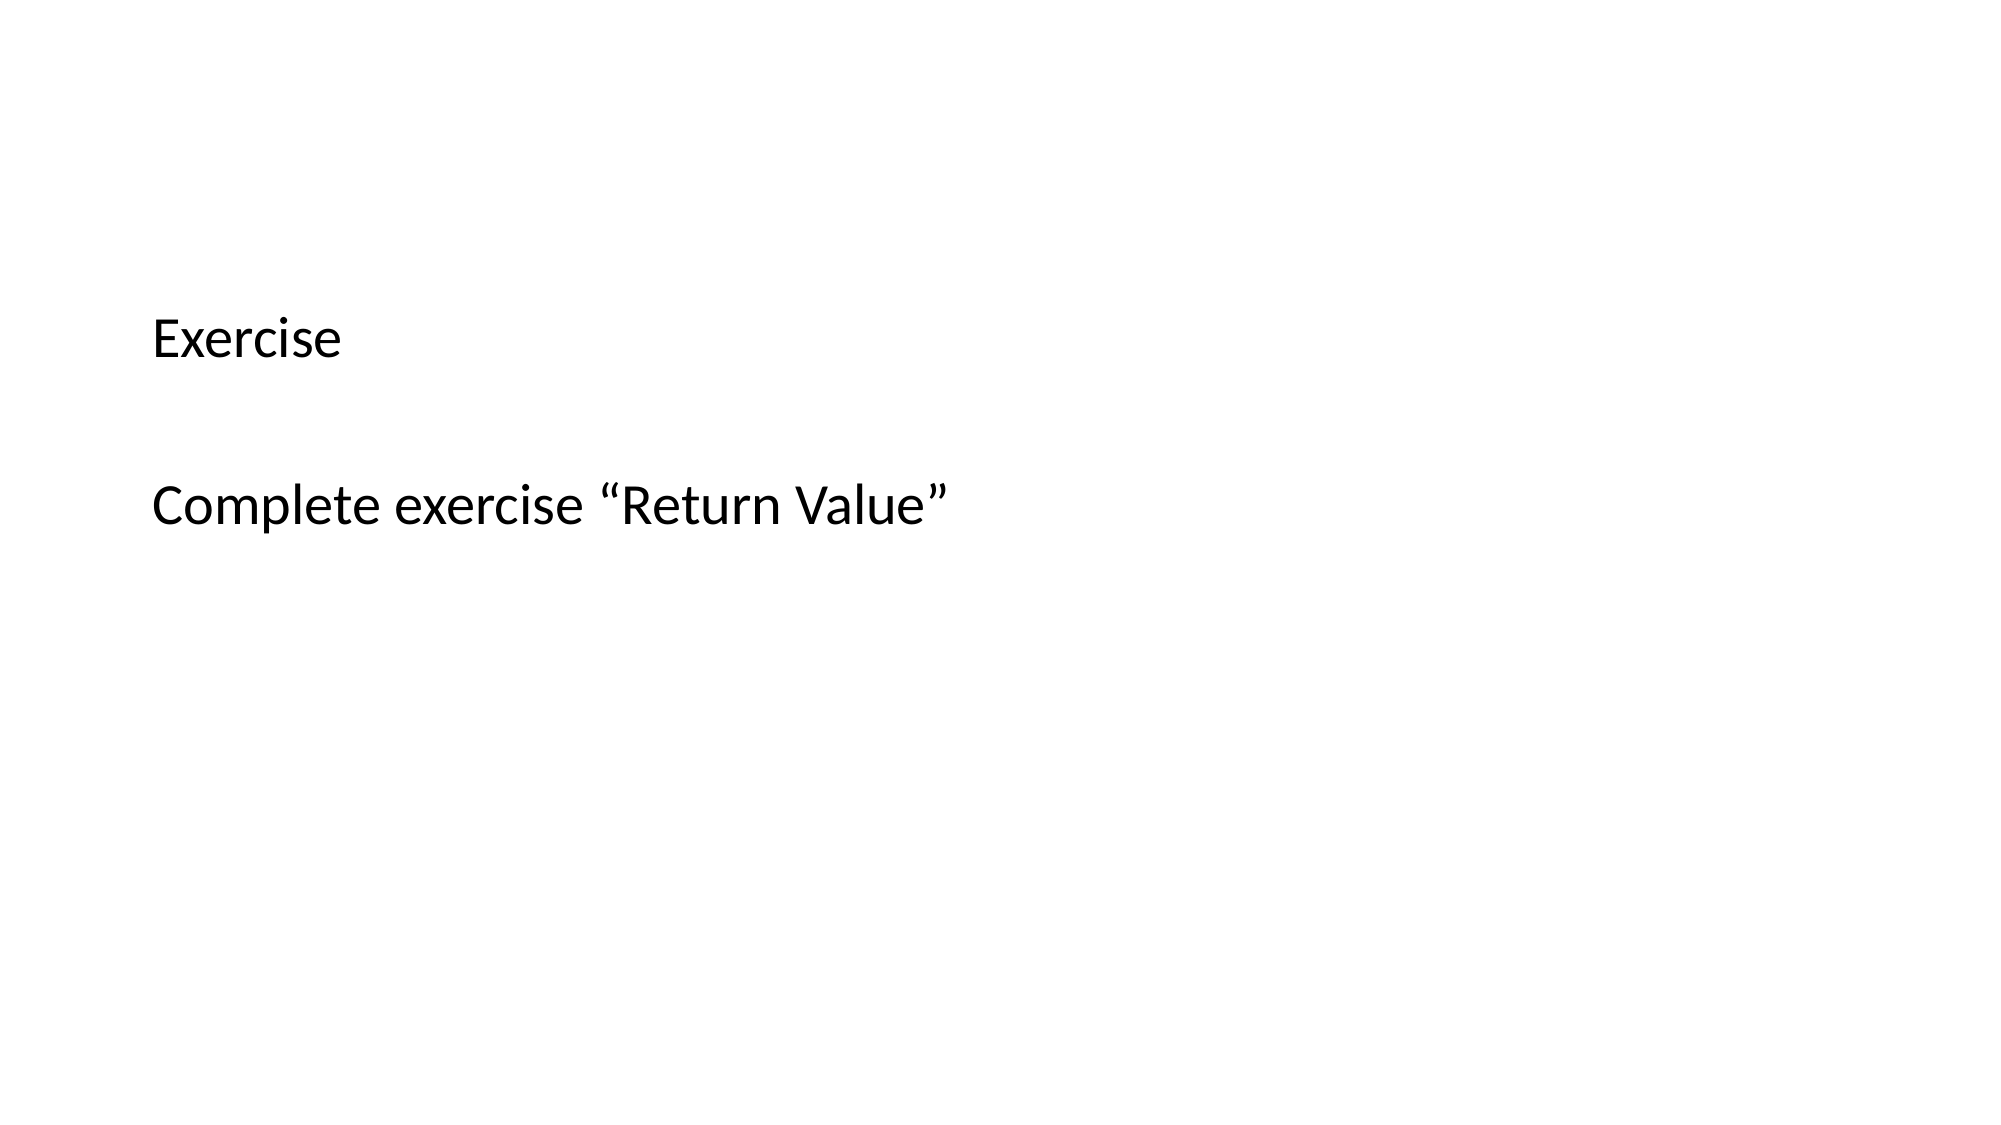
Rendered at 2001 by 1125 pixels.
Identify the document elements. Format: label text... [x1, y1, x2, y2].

list Exercise Complete exercise “Return Value” [137, 299, 1863, 1014]
